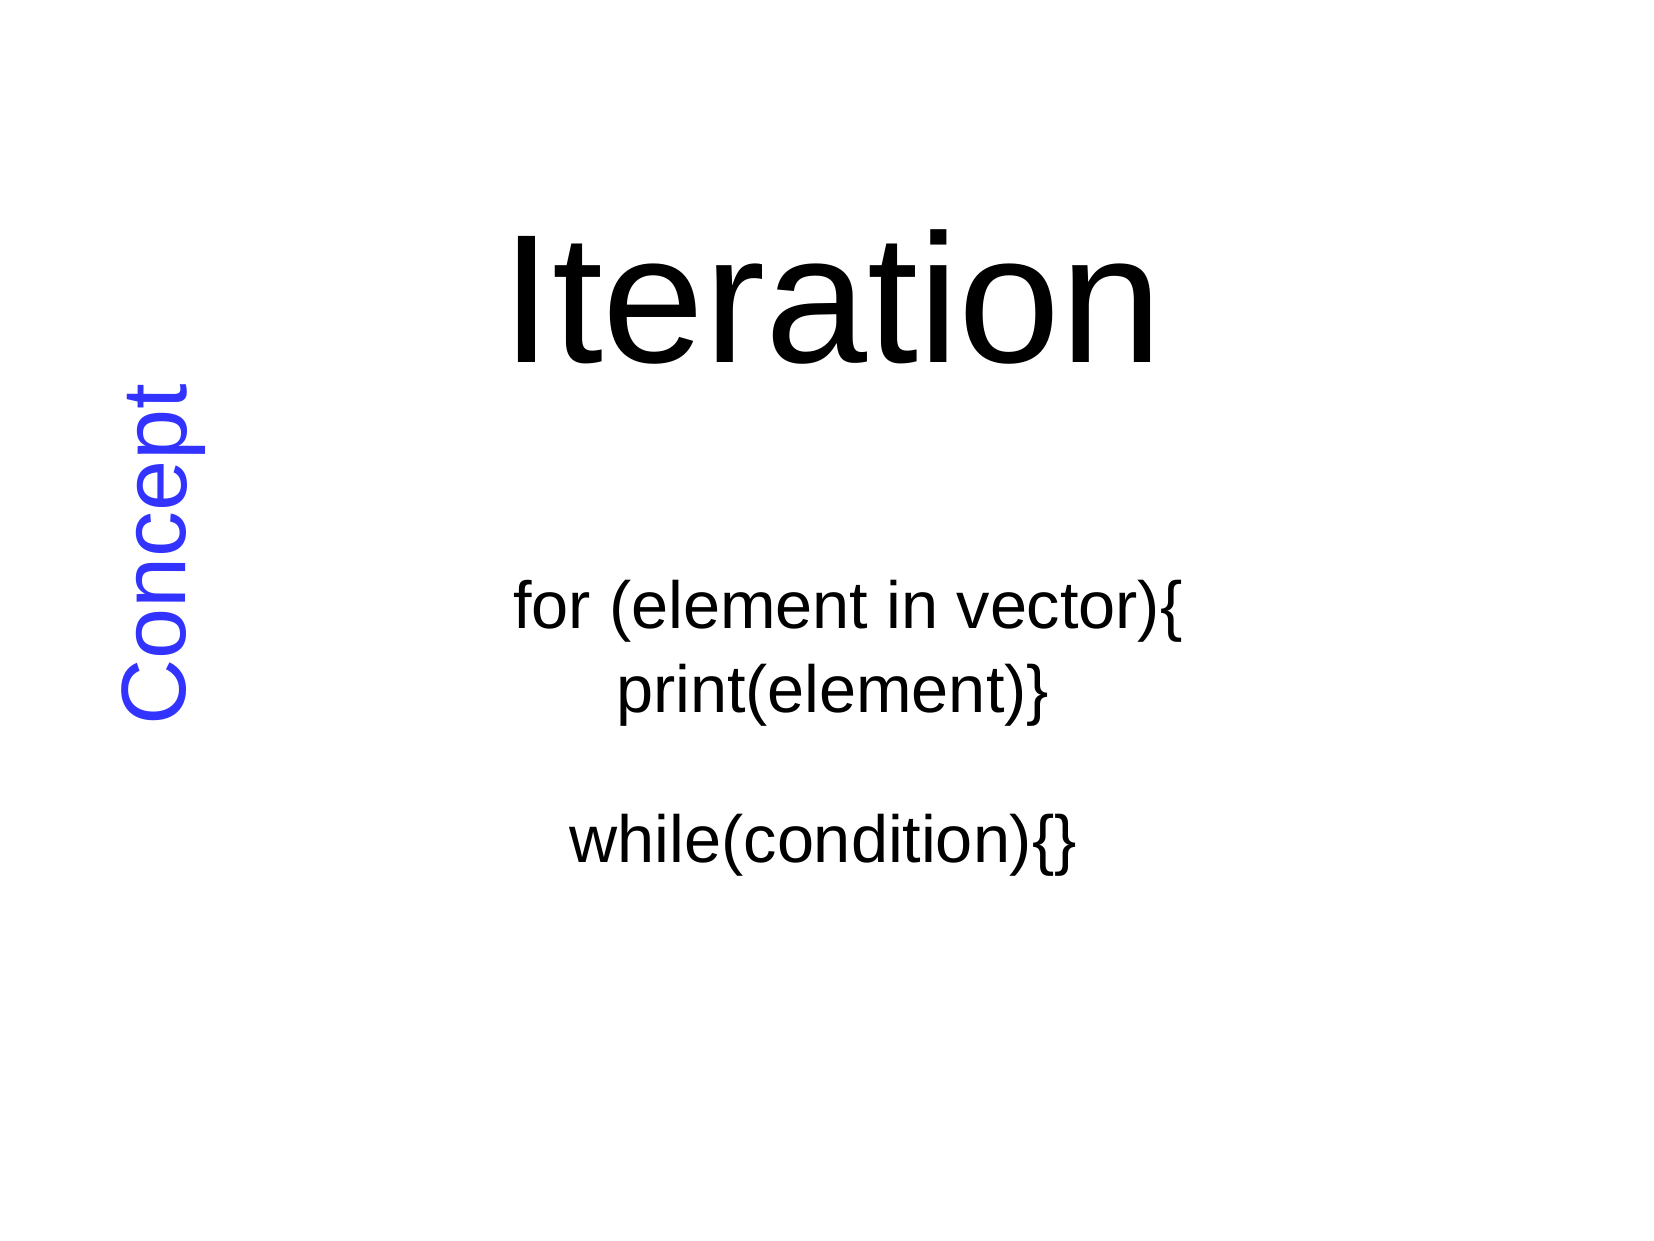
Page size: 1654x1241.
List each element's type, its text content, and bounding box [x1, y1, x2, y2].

title Concept [48, 0, 260, 1241]
text_box Iteration for (element in vector){ print(element)} while(condition){} [94, 47, 1571, 1146]
